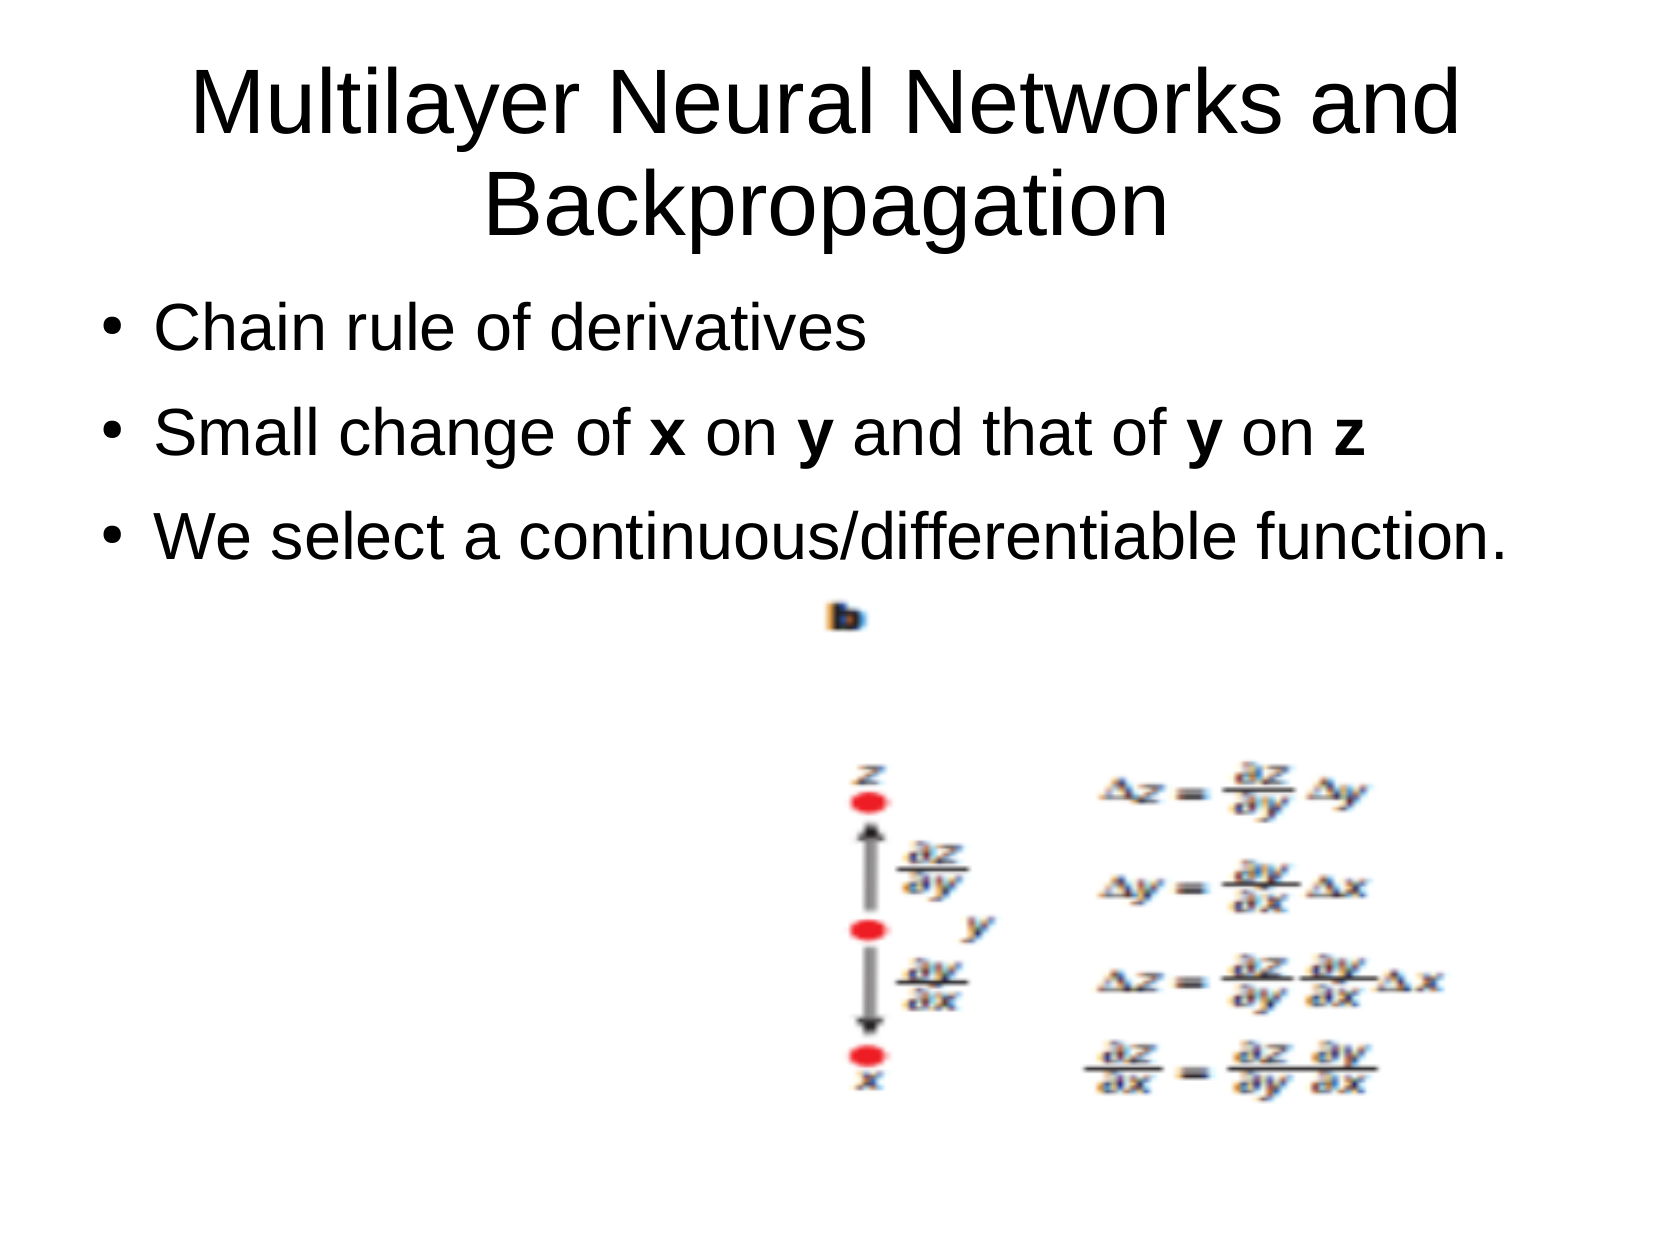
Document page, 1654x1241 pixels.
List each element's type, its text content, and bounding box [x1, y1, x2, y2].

picture [667, 585, 1654, 1241]
title Multilayer Neural Networks and Backpropagation [82, 49, 1571, 257]
list Chain rule of derivatives Small change of x on y and that of y on z We select a continuous/differentiable function. [82, 290, 1571, 1010]
